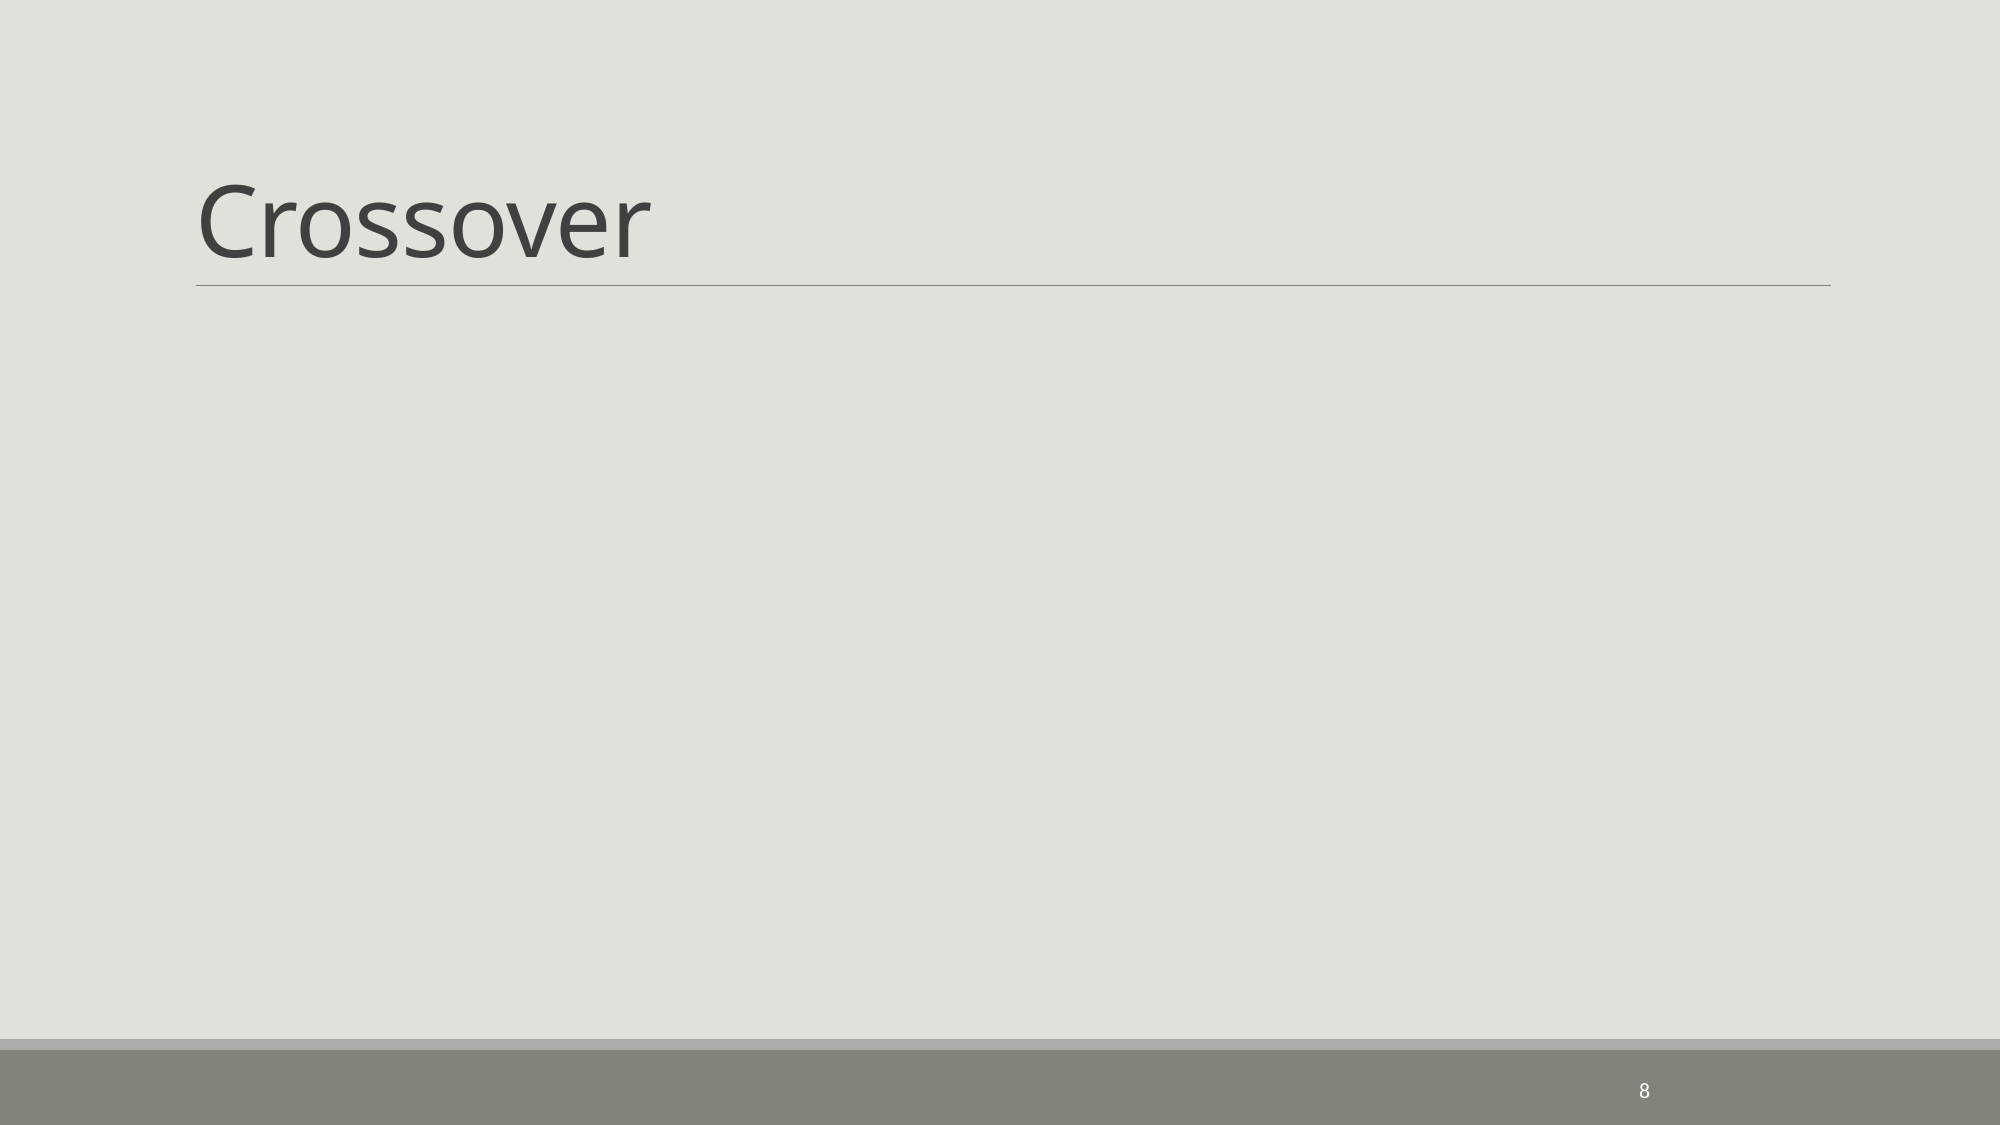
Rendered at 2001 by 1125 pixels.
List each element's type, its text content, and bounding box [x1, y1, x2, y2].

title Crossover [180, 47, 1831, 286]
text_box [1624, 1059, 1840, 1120]
